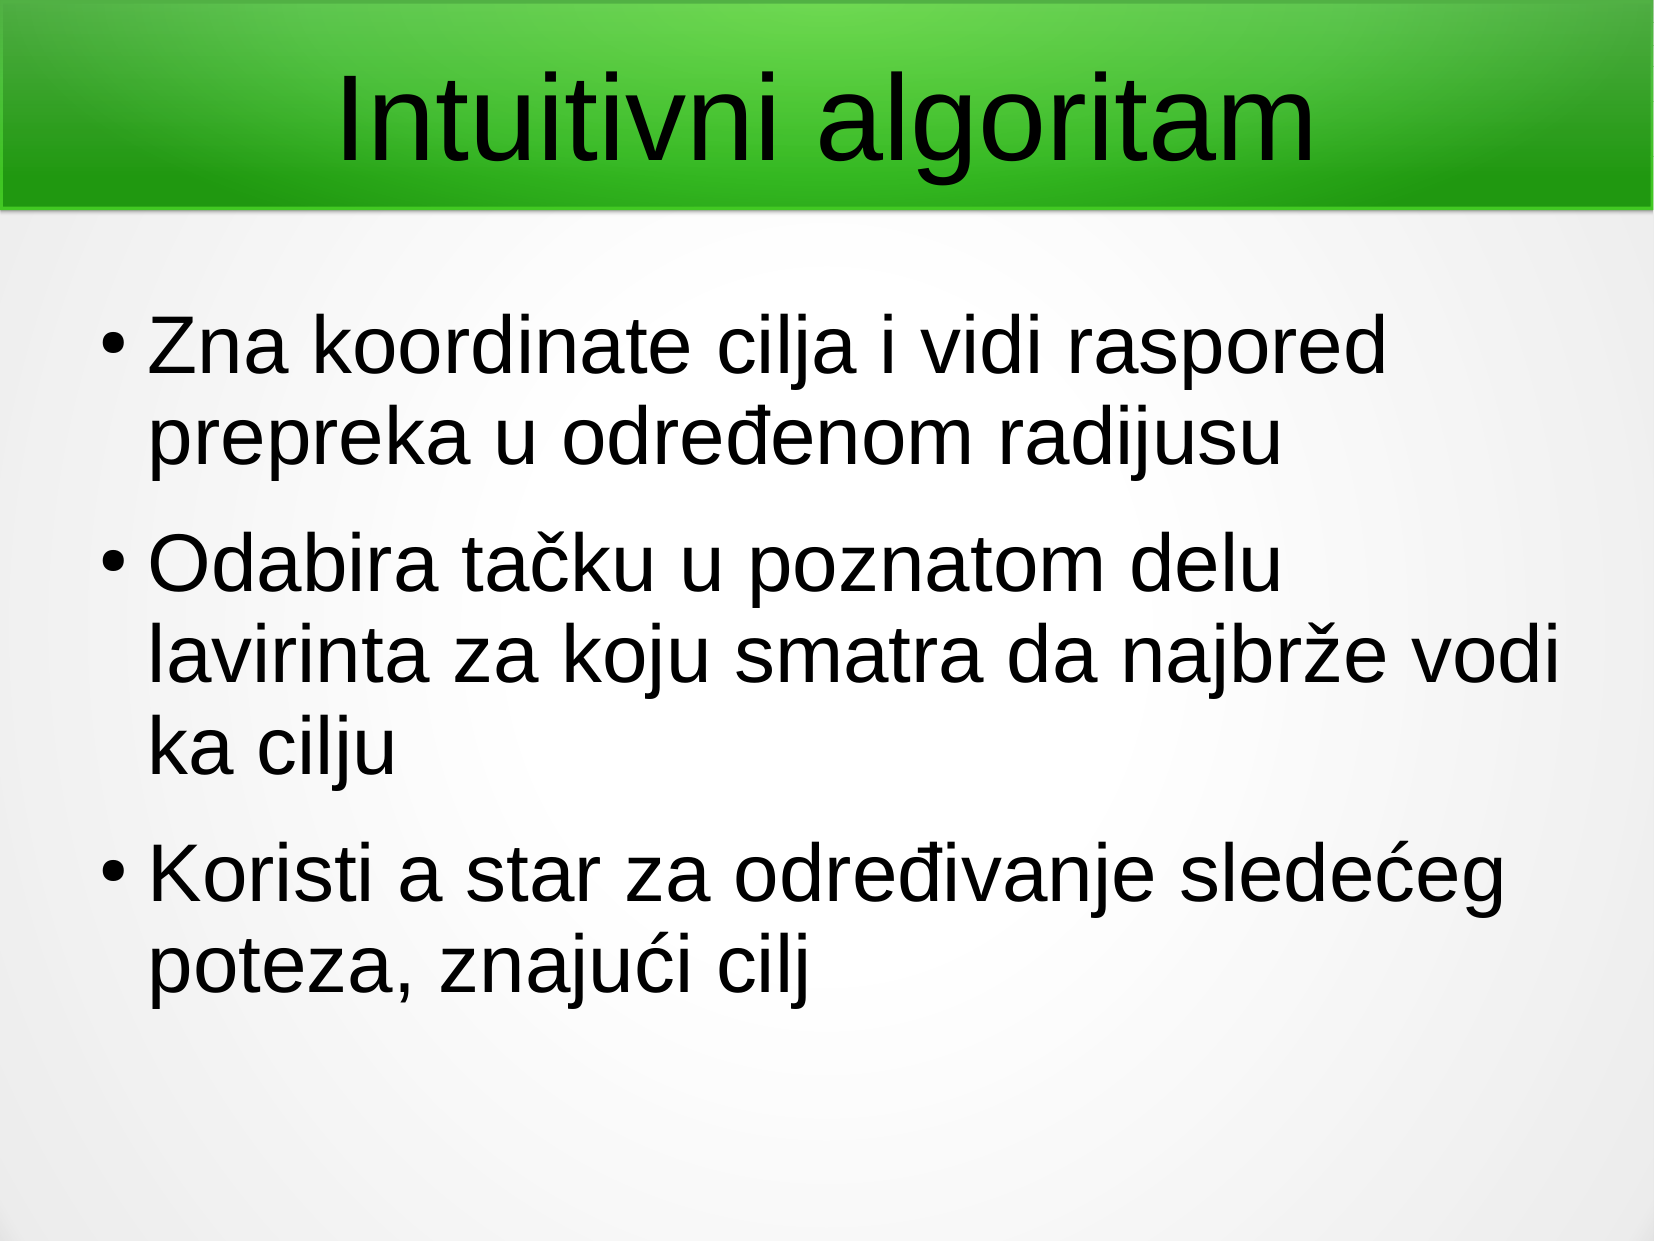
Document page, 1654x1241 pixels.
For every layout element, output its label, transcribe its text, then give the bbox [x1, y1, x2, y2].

list Zna koordinate cilja i vidi raspored prepreka u određenom radijusu Odabira tačku u poznatom delu lavirinta za koju smatra da najbrže vodi ka cilju Koristi a star za određivanje sledećeg poteza, znajući cilj [82, 299, 1571, 1019]
title Intuitivni algoritam [82, 47, 1571, 189]
